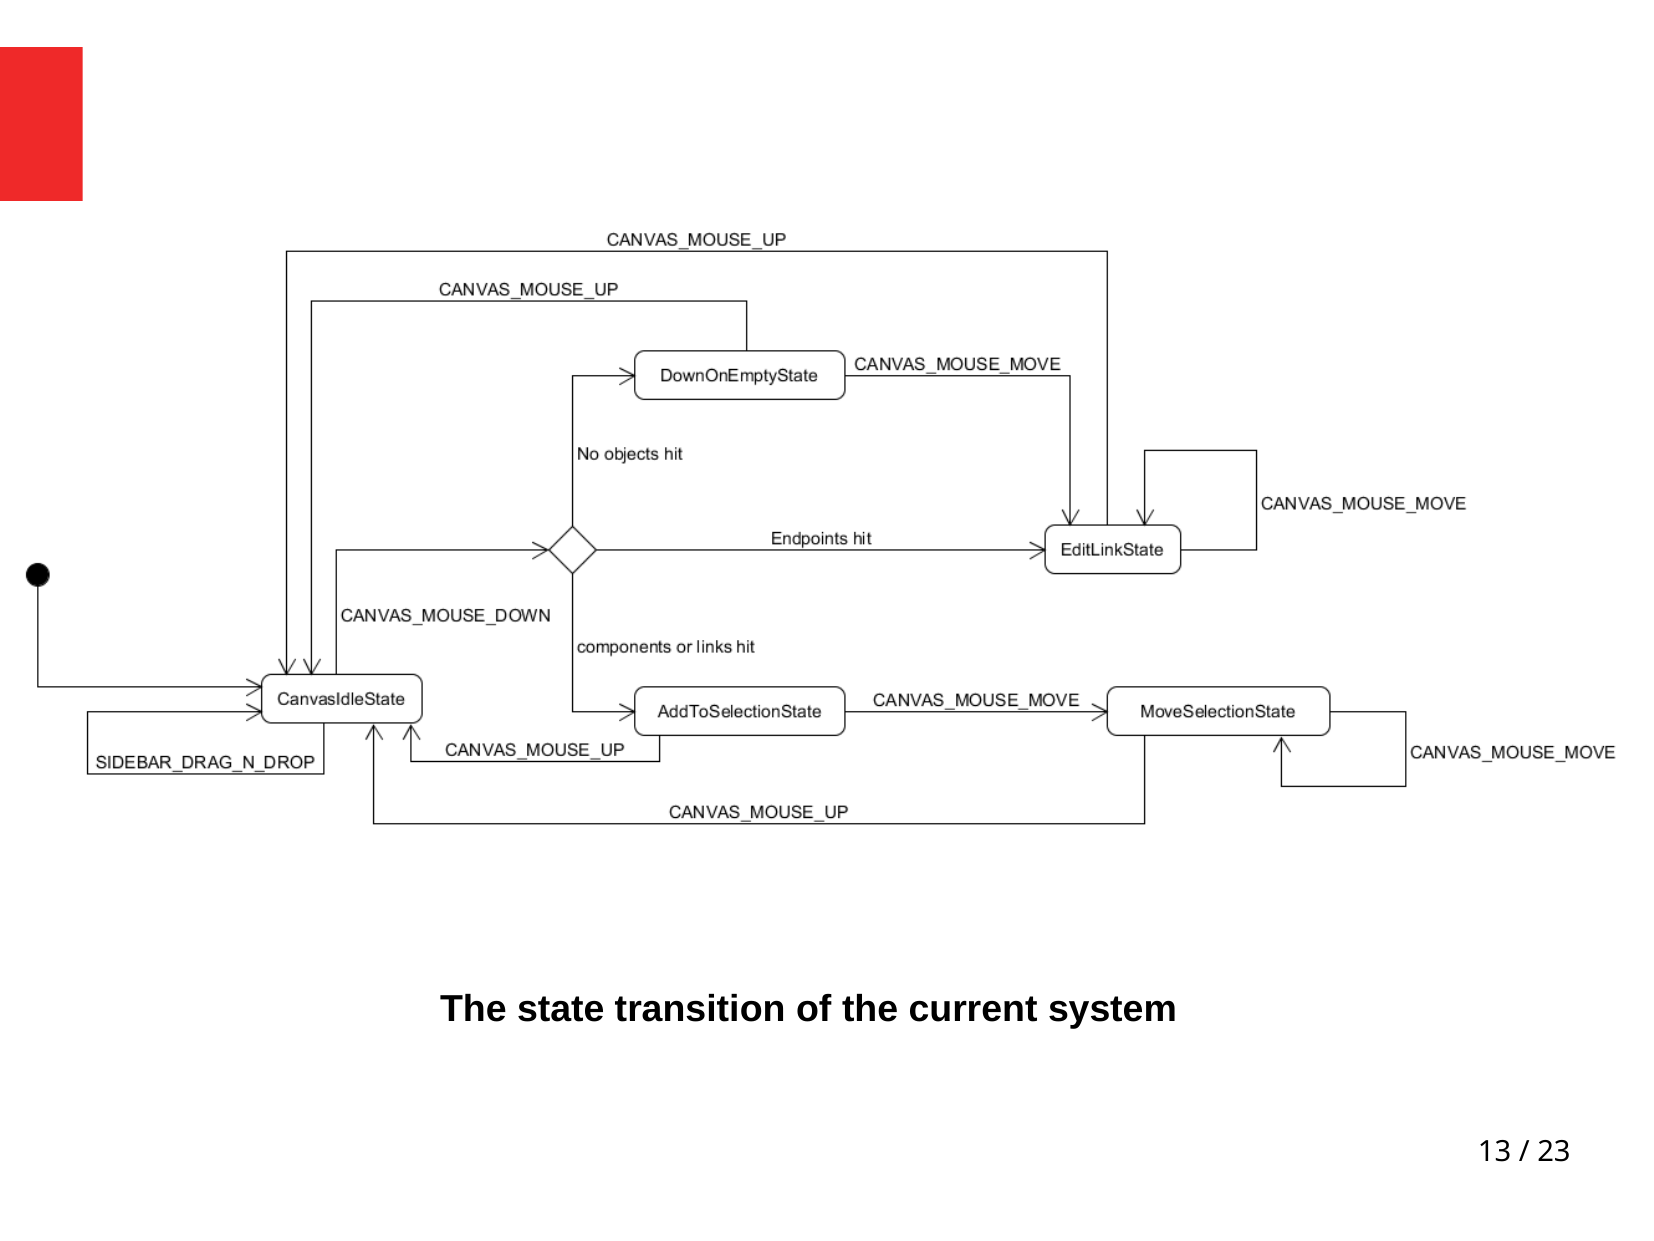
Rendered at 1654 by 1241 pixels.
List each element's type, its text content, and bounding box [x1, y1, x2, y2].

picture [0, 201, 1654, 873]
text_box The state transition of the current system [425, 980, 1193, 1040]
